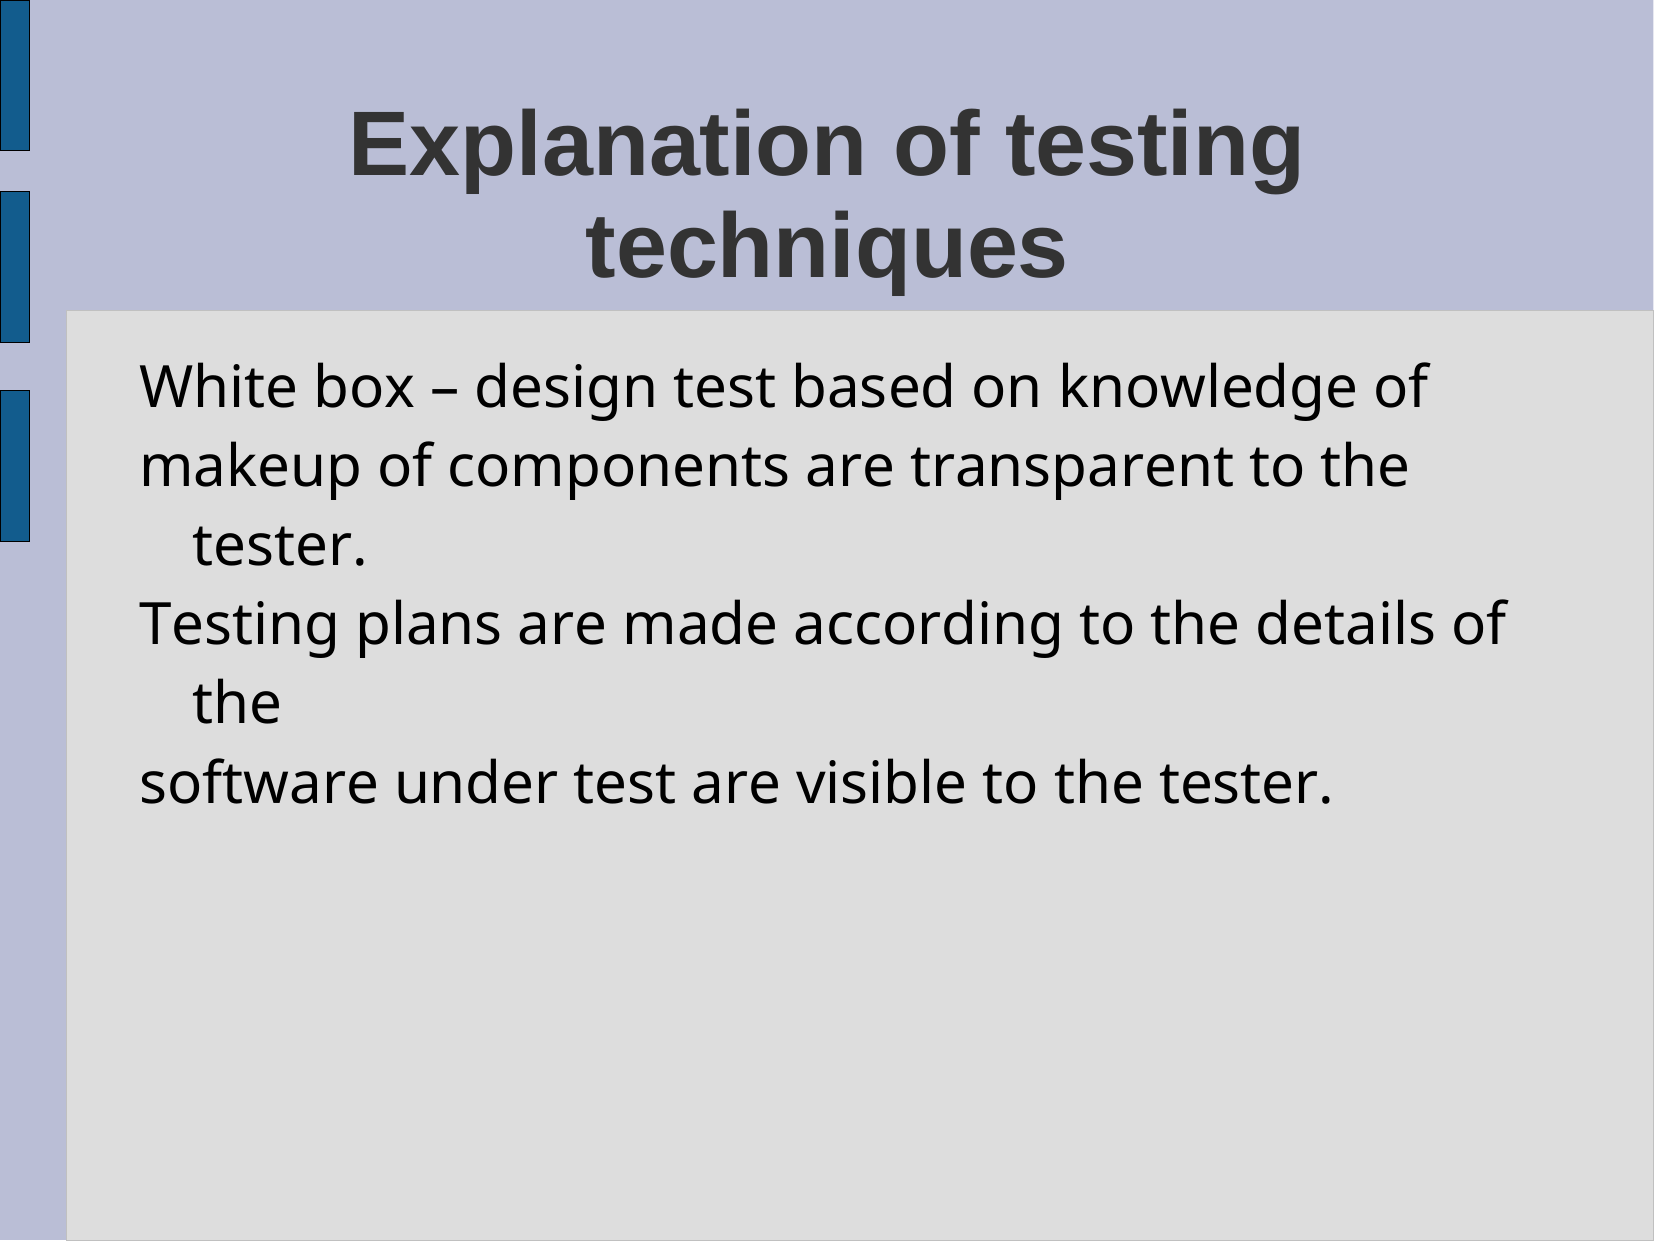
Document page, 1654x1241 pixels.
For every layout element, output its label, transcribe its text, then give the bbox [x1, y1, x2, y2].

title Explanation of testing techniques [121, 91, 1534, 299]
list White box – design test based on knowledge of makeup of components are transparent to the tester. Testing plans are made according to the details of the software under test are visible to the tester. [121, 344, 1534, 1127]
